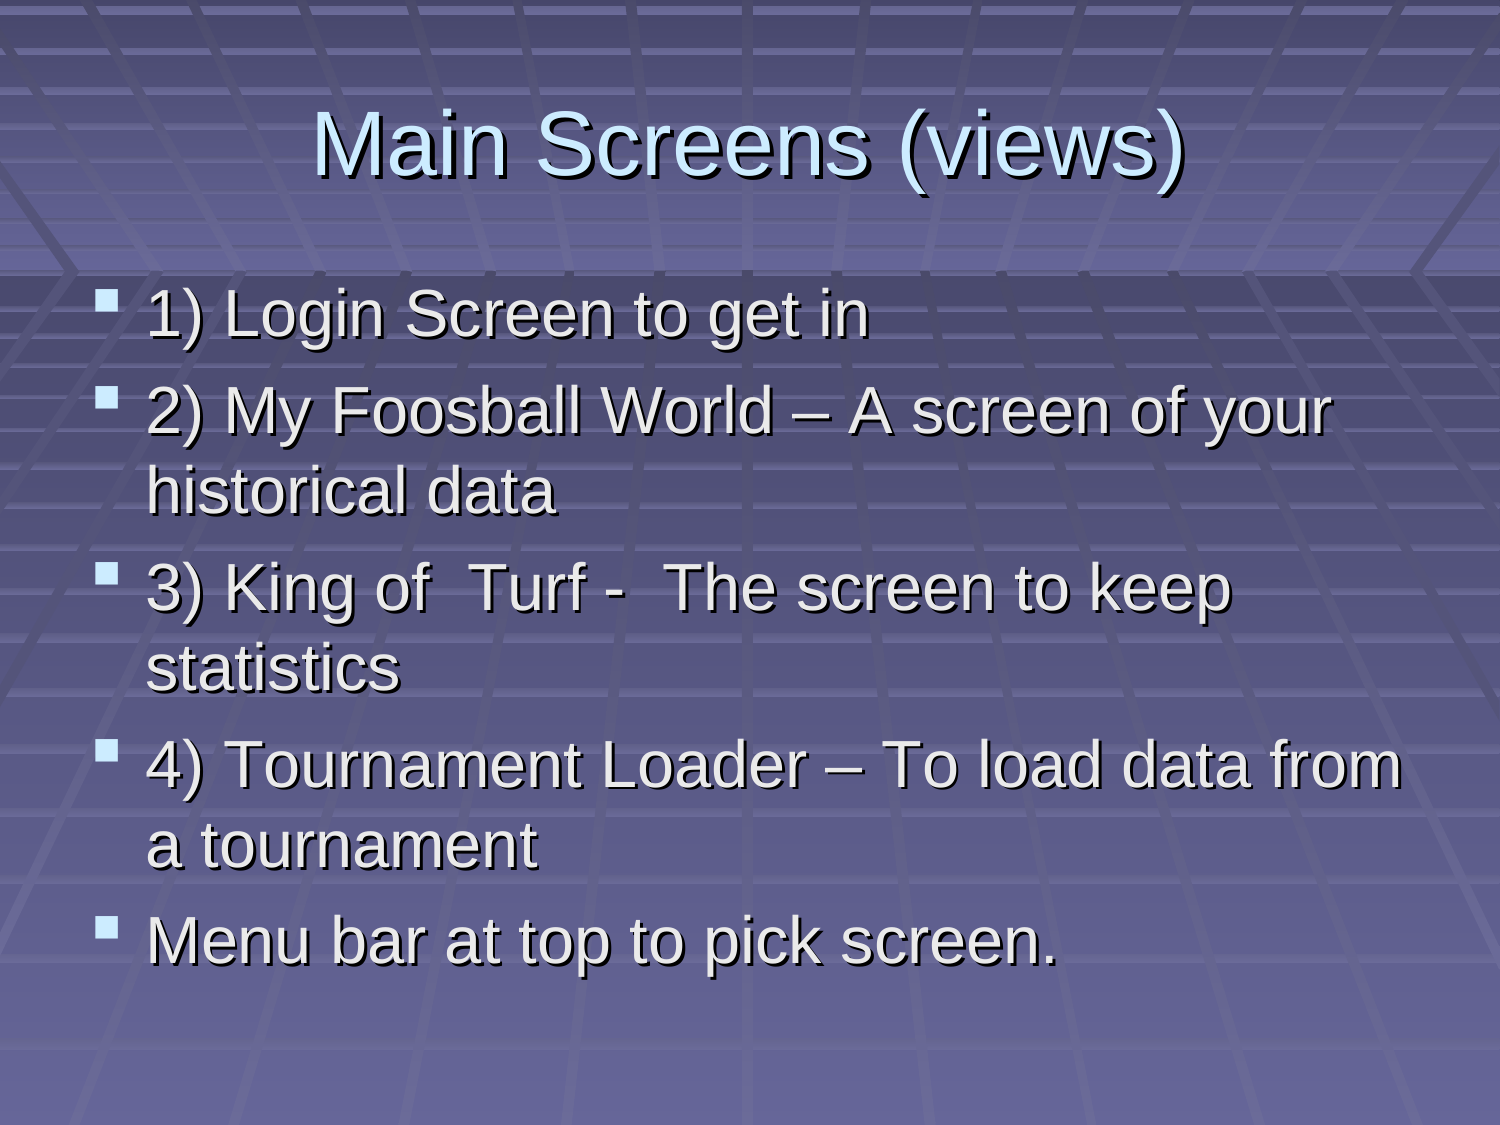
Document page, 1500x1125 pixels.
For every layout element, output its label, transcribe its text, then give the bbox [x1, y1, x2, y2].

title Main Screens (views) [74, 44, 1425, 233]
list 1) Login Screen to get in 2) My Foosball World – A screen of your historical data 3) King of Turf - The screen to keep statistics 4) Tournament Loader – To load data from a tournament Menu bar at top to pick screen. [74, 262, 1425, 1000]
